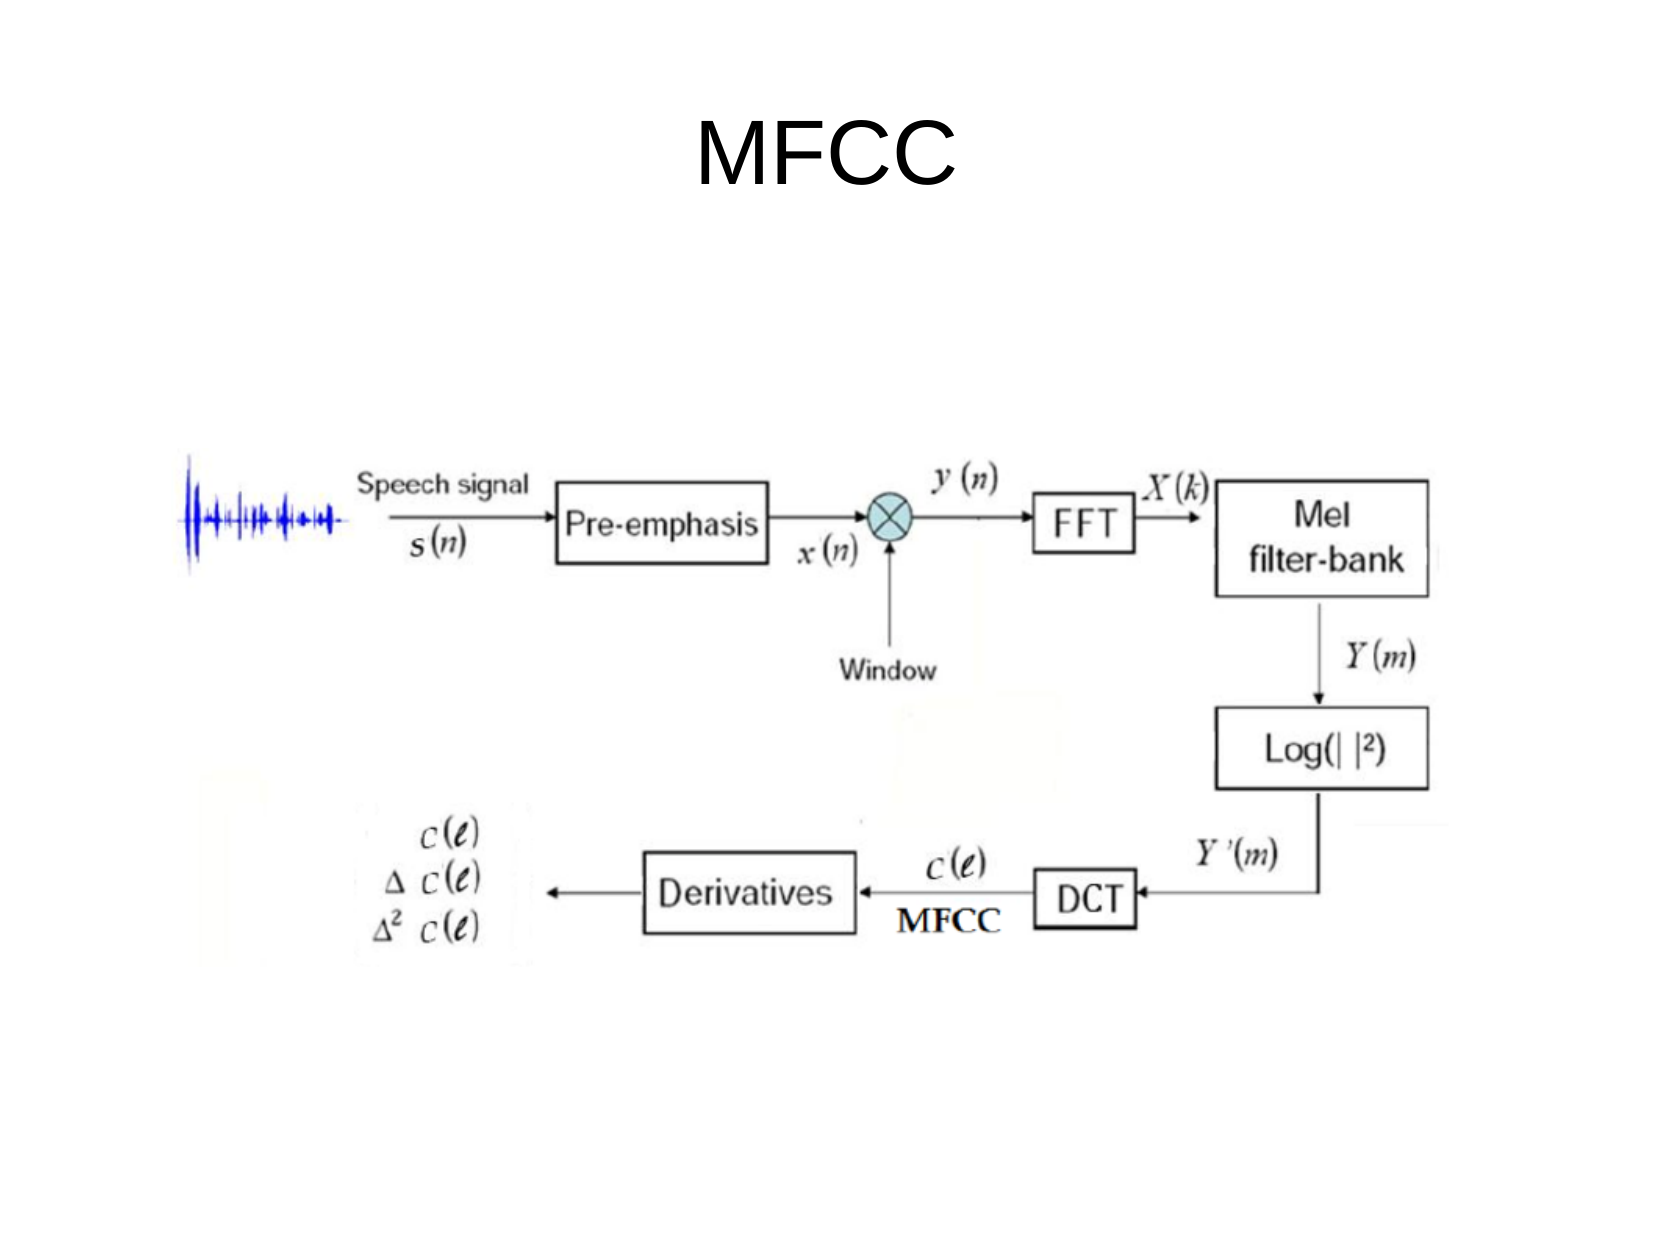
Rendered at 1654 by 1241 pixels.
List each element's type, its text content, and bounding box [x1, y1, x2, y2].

picture [170, 448, 1499, 968]
title MFCC [82, 49, 1571, 257]
